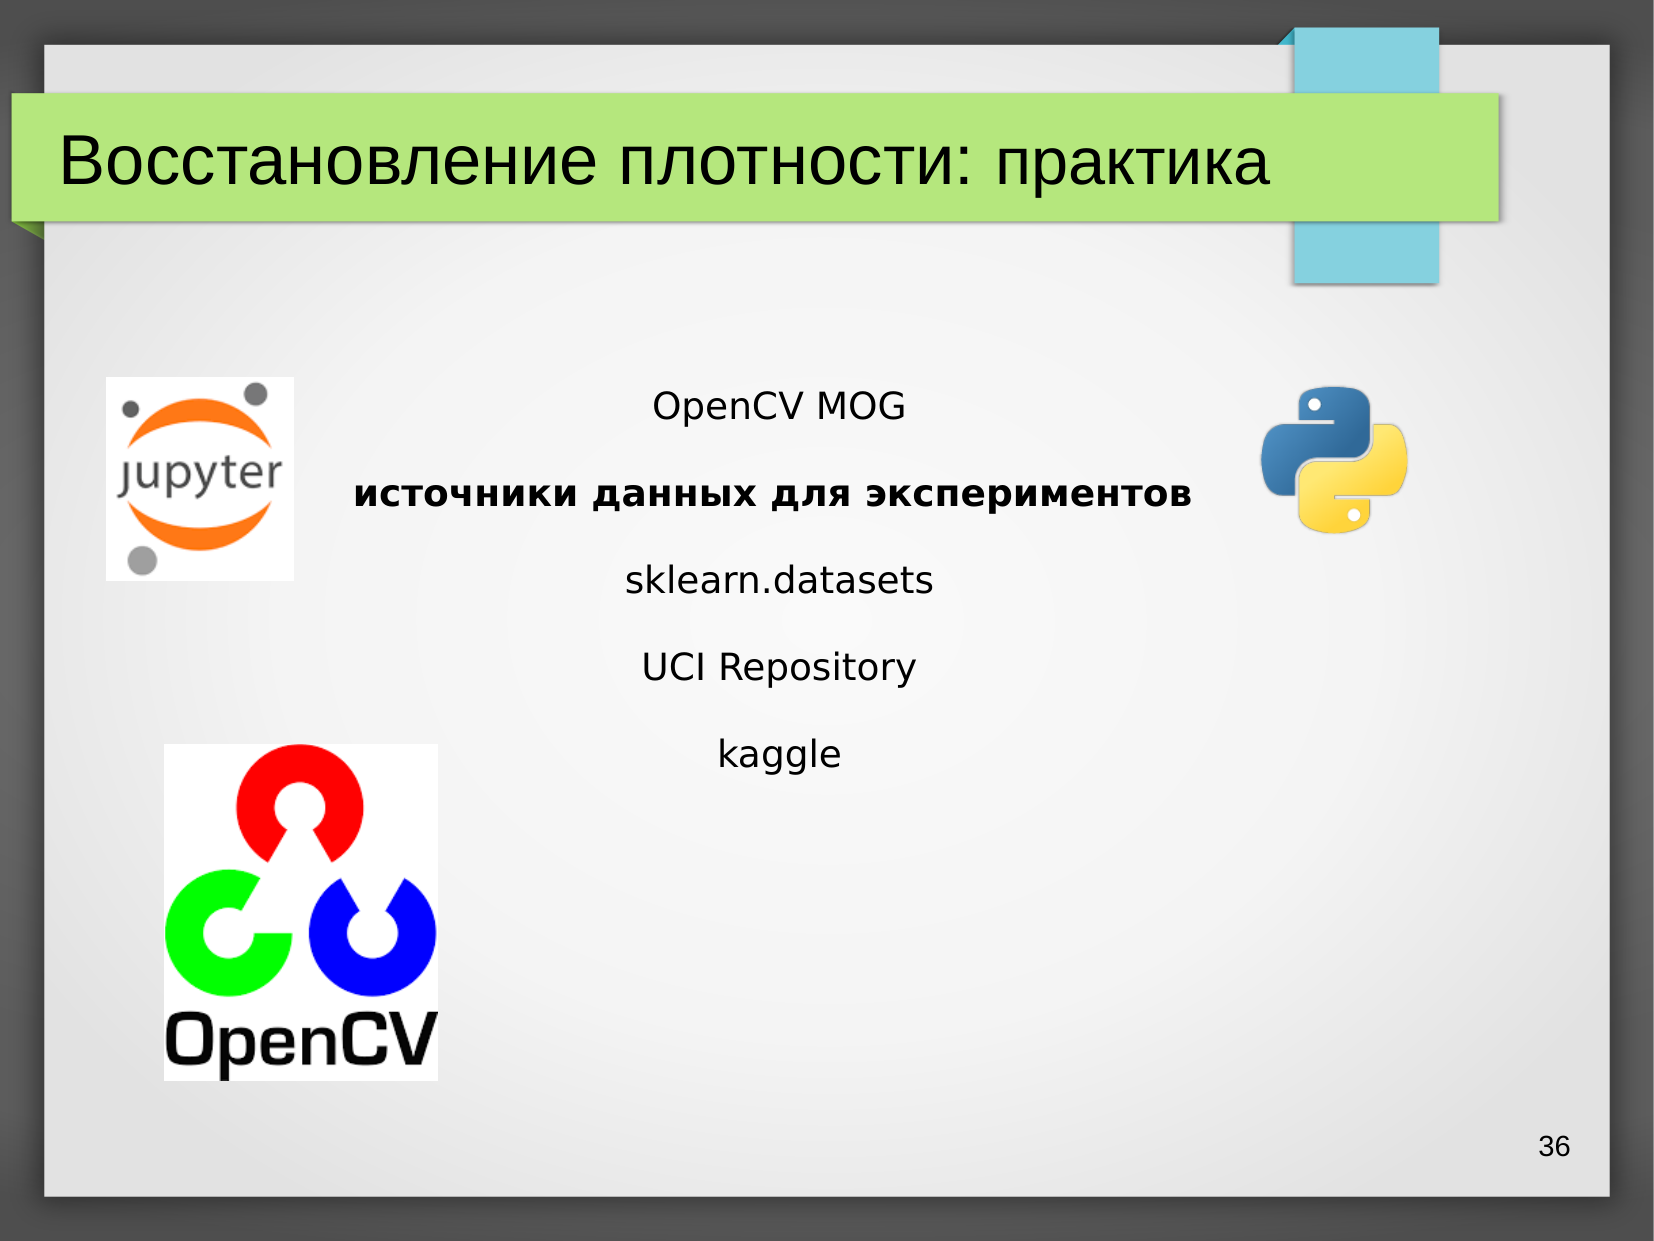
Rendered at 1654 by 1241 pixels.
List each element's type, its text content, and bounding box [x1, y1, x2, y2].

picture [0, 0, 1654, 1241]
title Восстановление плотности: практика [59, 108, 1288, 212]
text_box OpenCV MOG источники данных для экспериментов sklearn.datasets UCI Repository kaggle [330, 246, 1229, 958]
